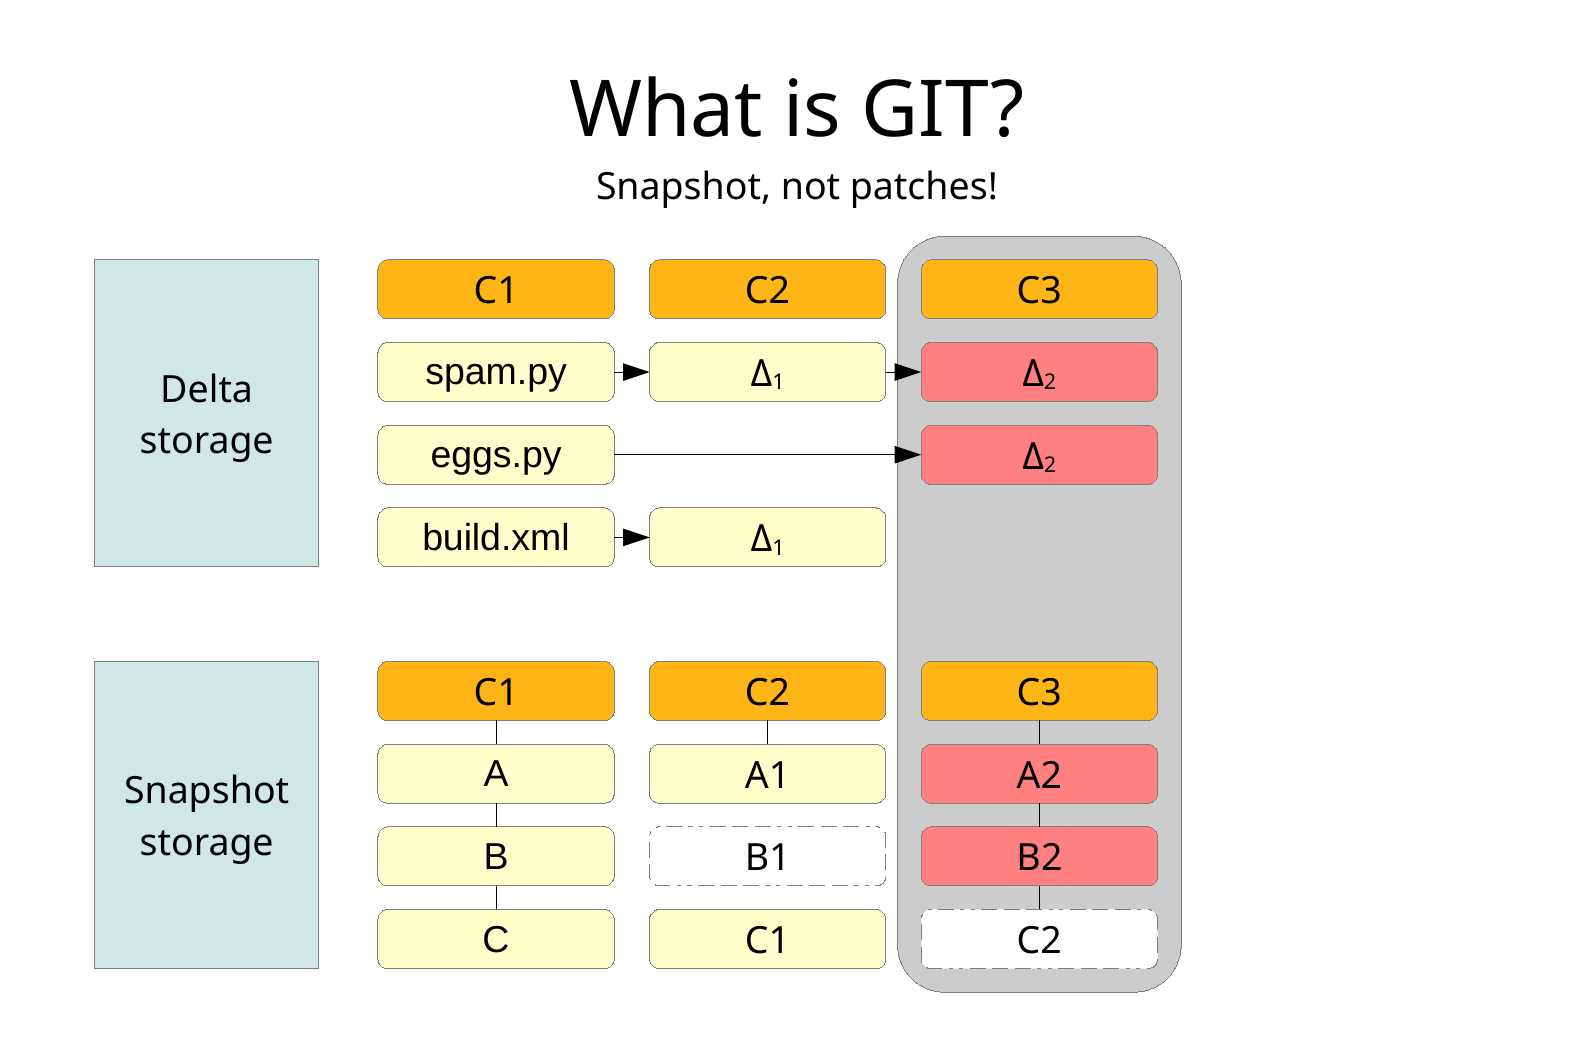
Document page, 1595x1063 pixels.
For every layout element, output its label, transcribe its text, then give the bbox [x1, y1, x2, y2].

text_box C2 [921, 909, 1158, 969]
text_box B [377, 826, 615, 886]
title What is GIT? Snapshot, not patches! [79, 42, 1515, 220]
text_box Delta storage [94, 259, 319, 567]
text_box spam.py [377, 342, 615, 402]
text_box Δ2 [921, 425, 1158, 485]
text_box Δ1 [649, 342, 886, 402]
text_box A [377, 744, 615, 804]
text_box C1 [649, 909, 886, 969]
text_box C [377, 909, 615, 969]
text_box C2 [649, 661, 886, 721]
text_box Δ2 [921, 342, 1158, 402]
text_box C1 [377, 259, 615, 319]
text_box B1 [649, 826, 886, 886]
text_box eggs.py [377, 425, 615, 485]
text_box B2 [921, 826, 1158, 886]
text_box build.xml [377, 507, 615, 567]
text_box C3 [921, 259, 1158, 319]
text_box A2 [921, 744, 1158, 804]
text_box C2 [649, 259, 886, 319]
text_box A1 [649, 744, 886, 804]
text_box C3 [921, 661, 1158, 721]
text_box Snapshot storage [94, 661, 319, 969]
text_box Δ1 [649, 507, 886, 567]
text_box [897, 236, 1182, 993]
text_box C1 [377, 661, 615, 721]
